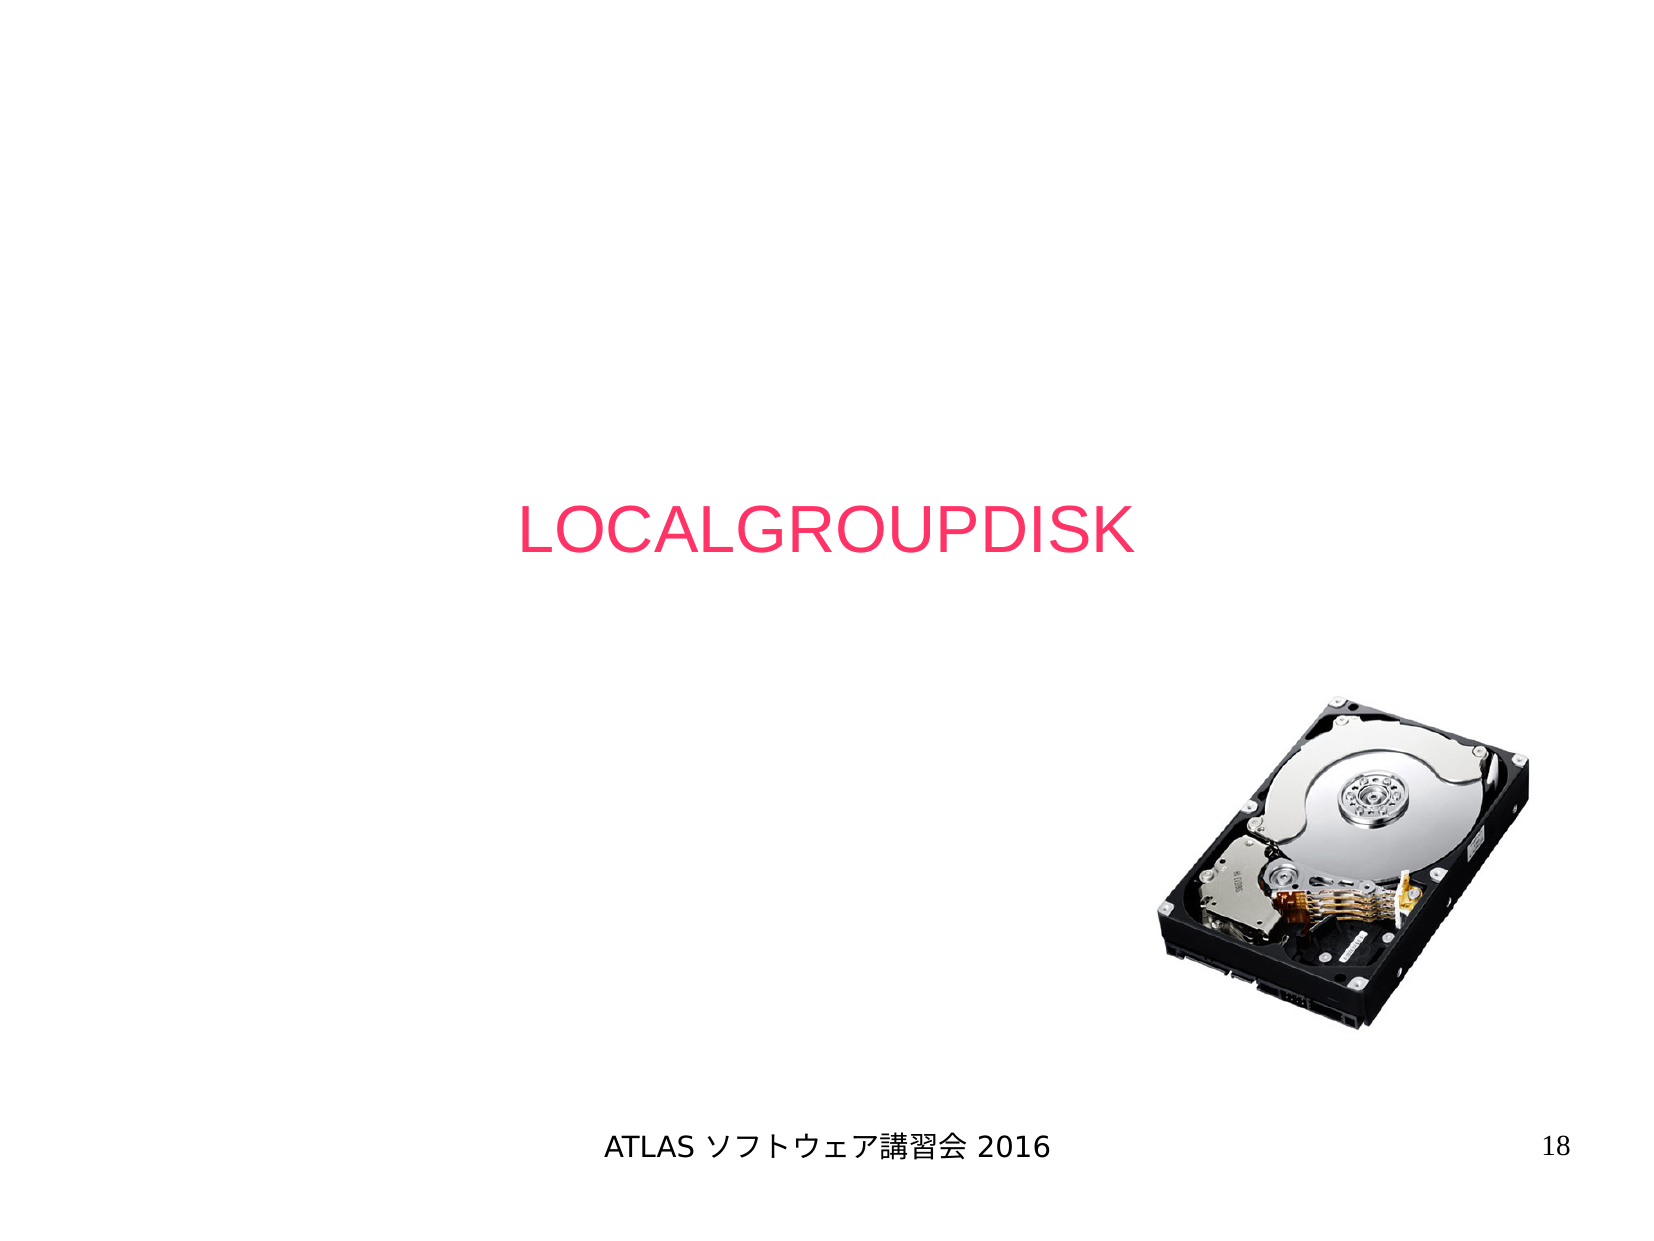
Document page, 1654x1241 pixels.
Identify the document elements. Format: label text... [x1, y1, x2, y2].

picture [1090, 687, 1597, 1035]
subtitle LOCALGROUPDISK [82, 49, 1571, 1010]
